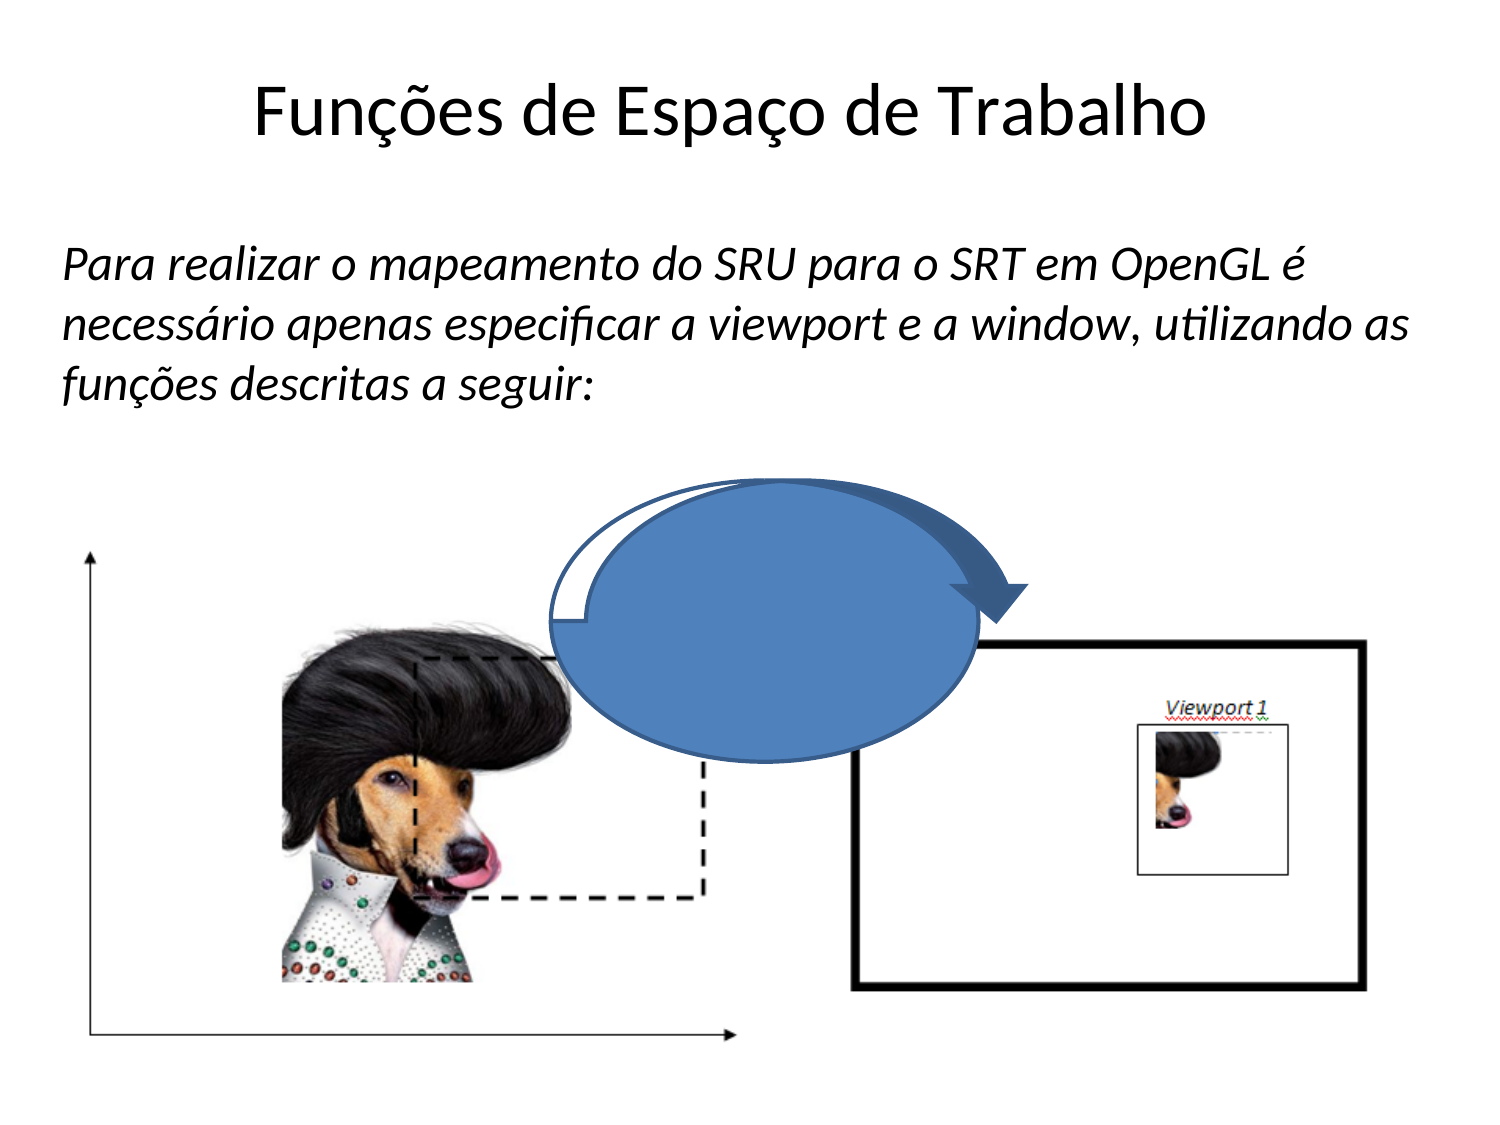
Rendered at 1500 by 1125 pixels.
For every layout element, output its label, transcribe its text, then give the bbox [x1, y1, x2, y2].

picture [60, 527, 774, 1050]
picture [843, 621, 1383, 1001]
picture [551, 527, 639, 621]
title Funções de Espaço de Trabalho [93, 46, 1369, 165]
text_box [550, 480, 1025, 762]
text_box Para realizar o mapeamento do SRU para o SRT em OpenGL é necessário apenas especificar a viewport e a window, utilizando as funções descritas a seguir: [46, 222, 1465, 422]
